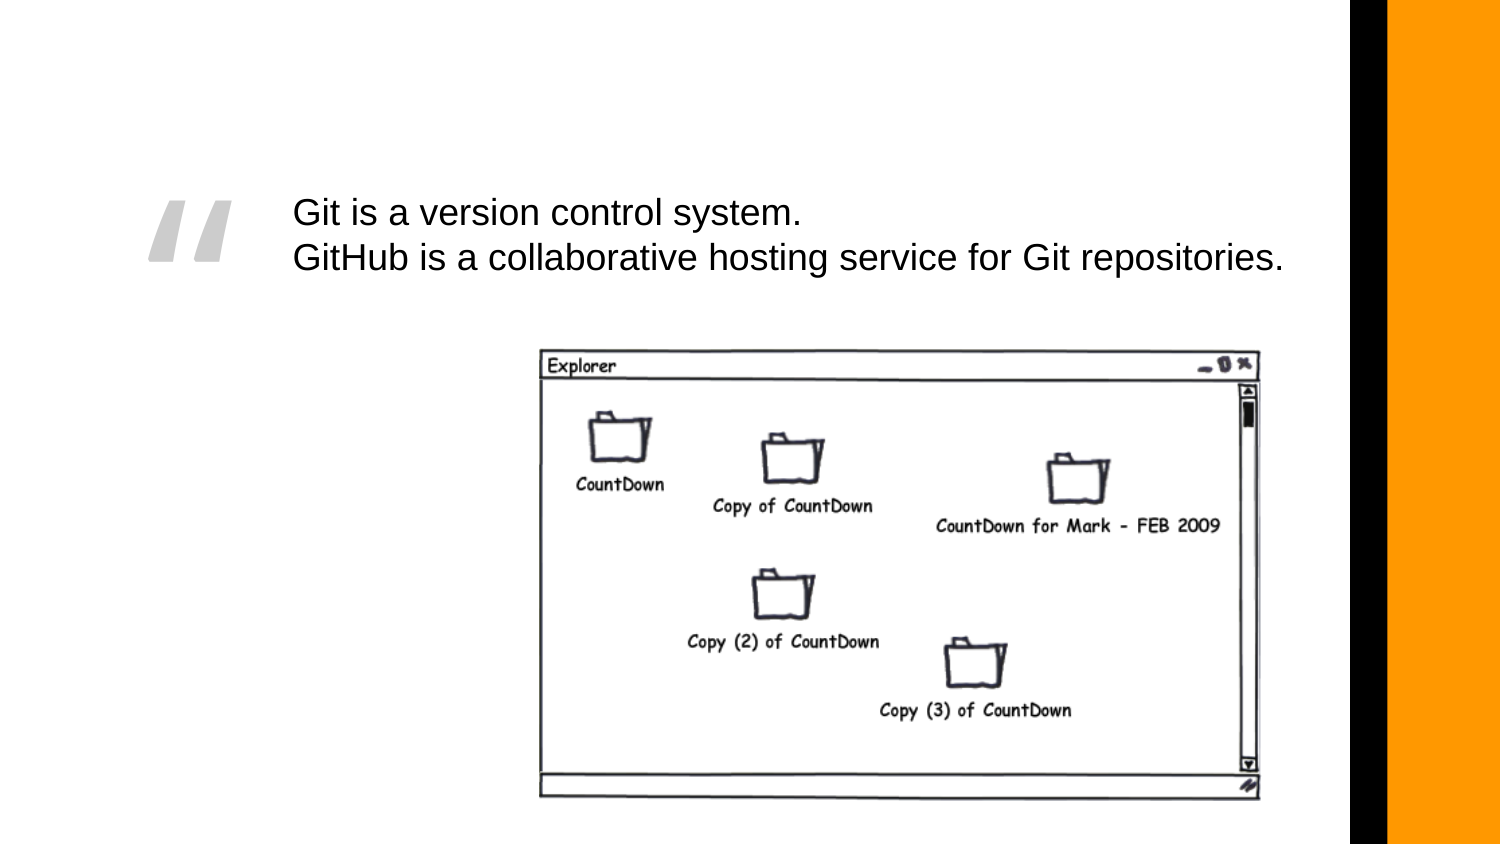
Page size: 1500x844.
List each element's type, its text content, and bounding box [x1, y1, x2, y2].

text_box Git is a version control system. GitHub is a collaborative hosting service for Git repositories. [277, 172, 1316, 349]
picture [539, 349, 1262, 801]
